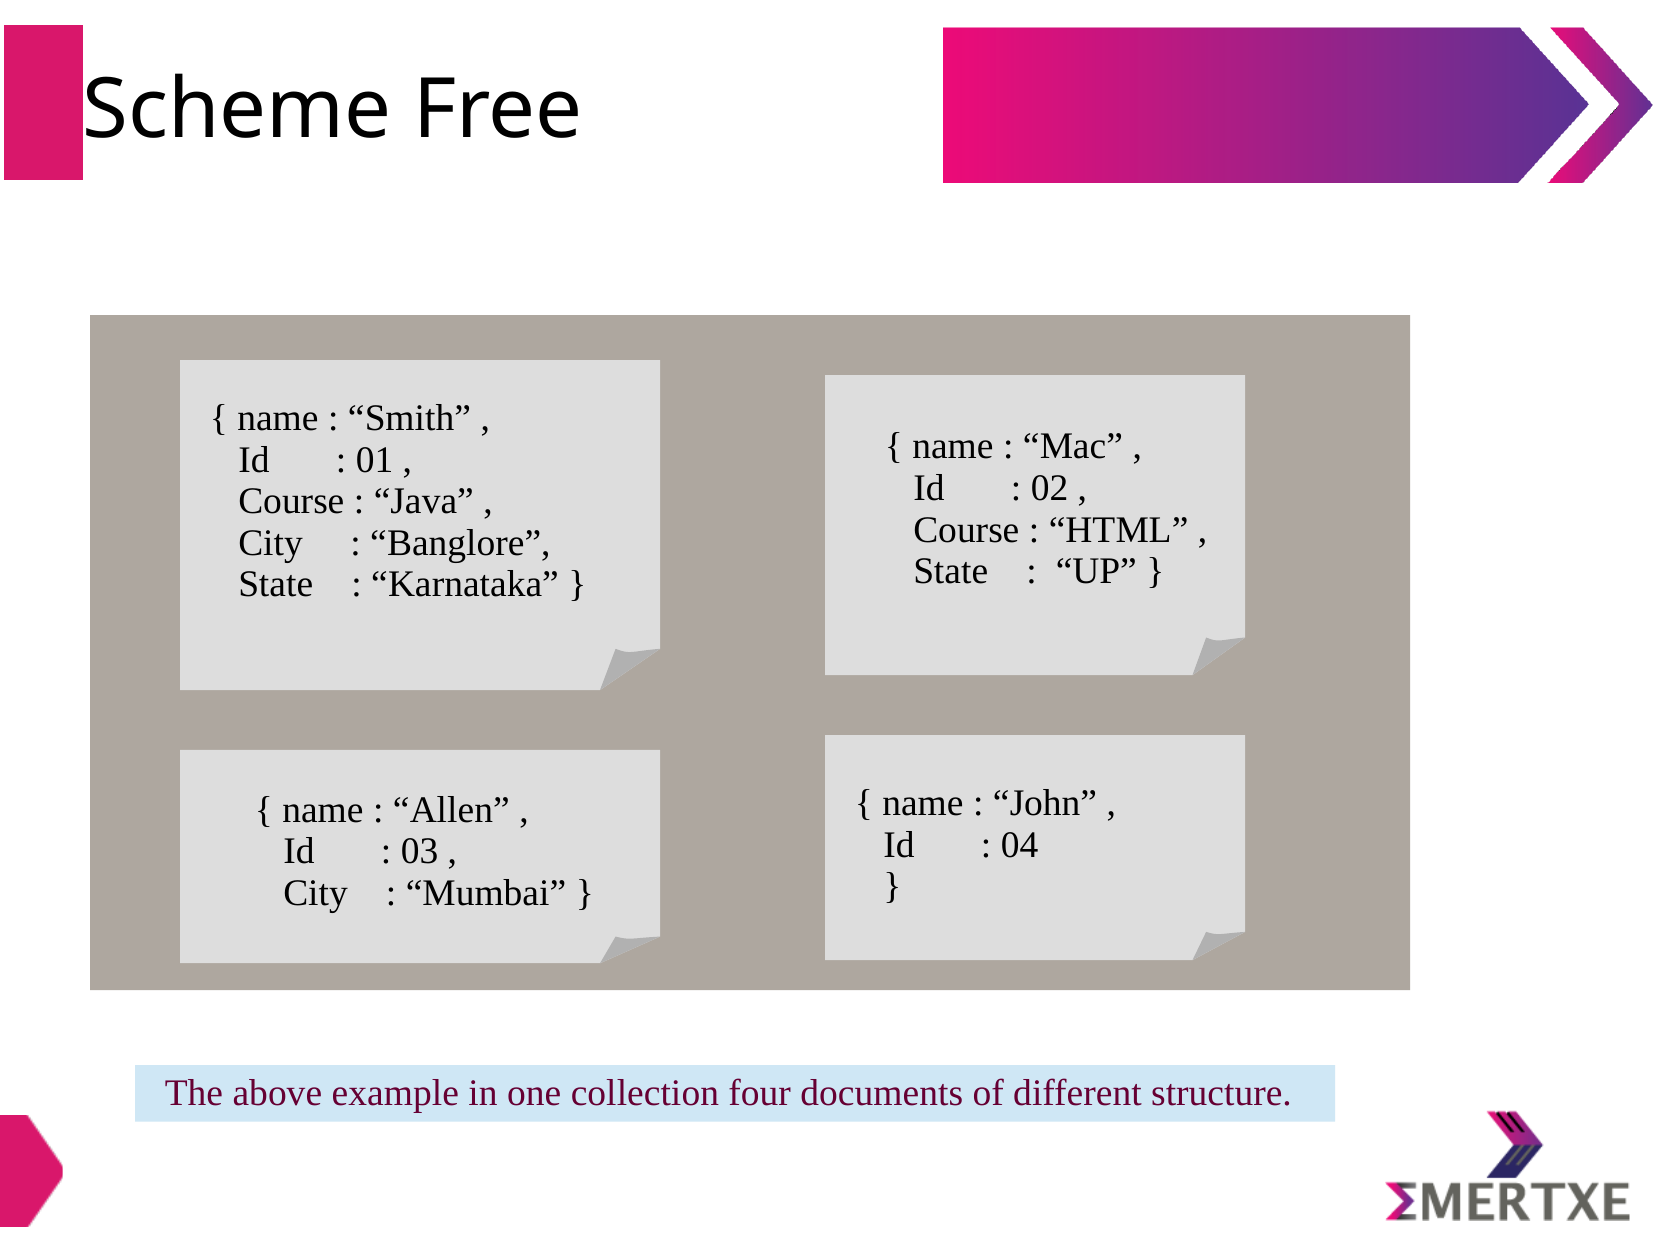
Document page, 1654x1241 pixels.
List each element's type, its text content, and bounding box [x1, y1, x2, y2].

text_box { name : “Smith” , Id : 01 , Course : “Java” , City : “Banglore”, State : “Karnataka” } [195, 390, 631, 614]
text_box [90, 315, 1411, 991]
title Scheme Free [82, 2, 1571, 210]
text_box { name : “John” , Id : 04 } [840, 774, 1216, 916]
text_box [1321, 1065, 1336, 1122]
picture [1385, 1107, 1631, 1221]
text_box { name : “Allen” , Id : 03 , City : “Mumbai” } [240, 781, 616, 964]
text_box The above example in one collection four documents of different structure. [150, 1065, 1321, 1122]
picture [1571, 27, 1653, 183]
text_box [135, 1065, 150, 1122]
text_box { name : “Mac” , Id : 02 , Course : “HTML” , State : “UP” } [870, 418, 1231, 601]
